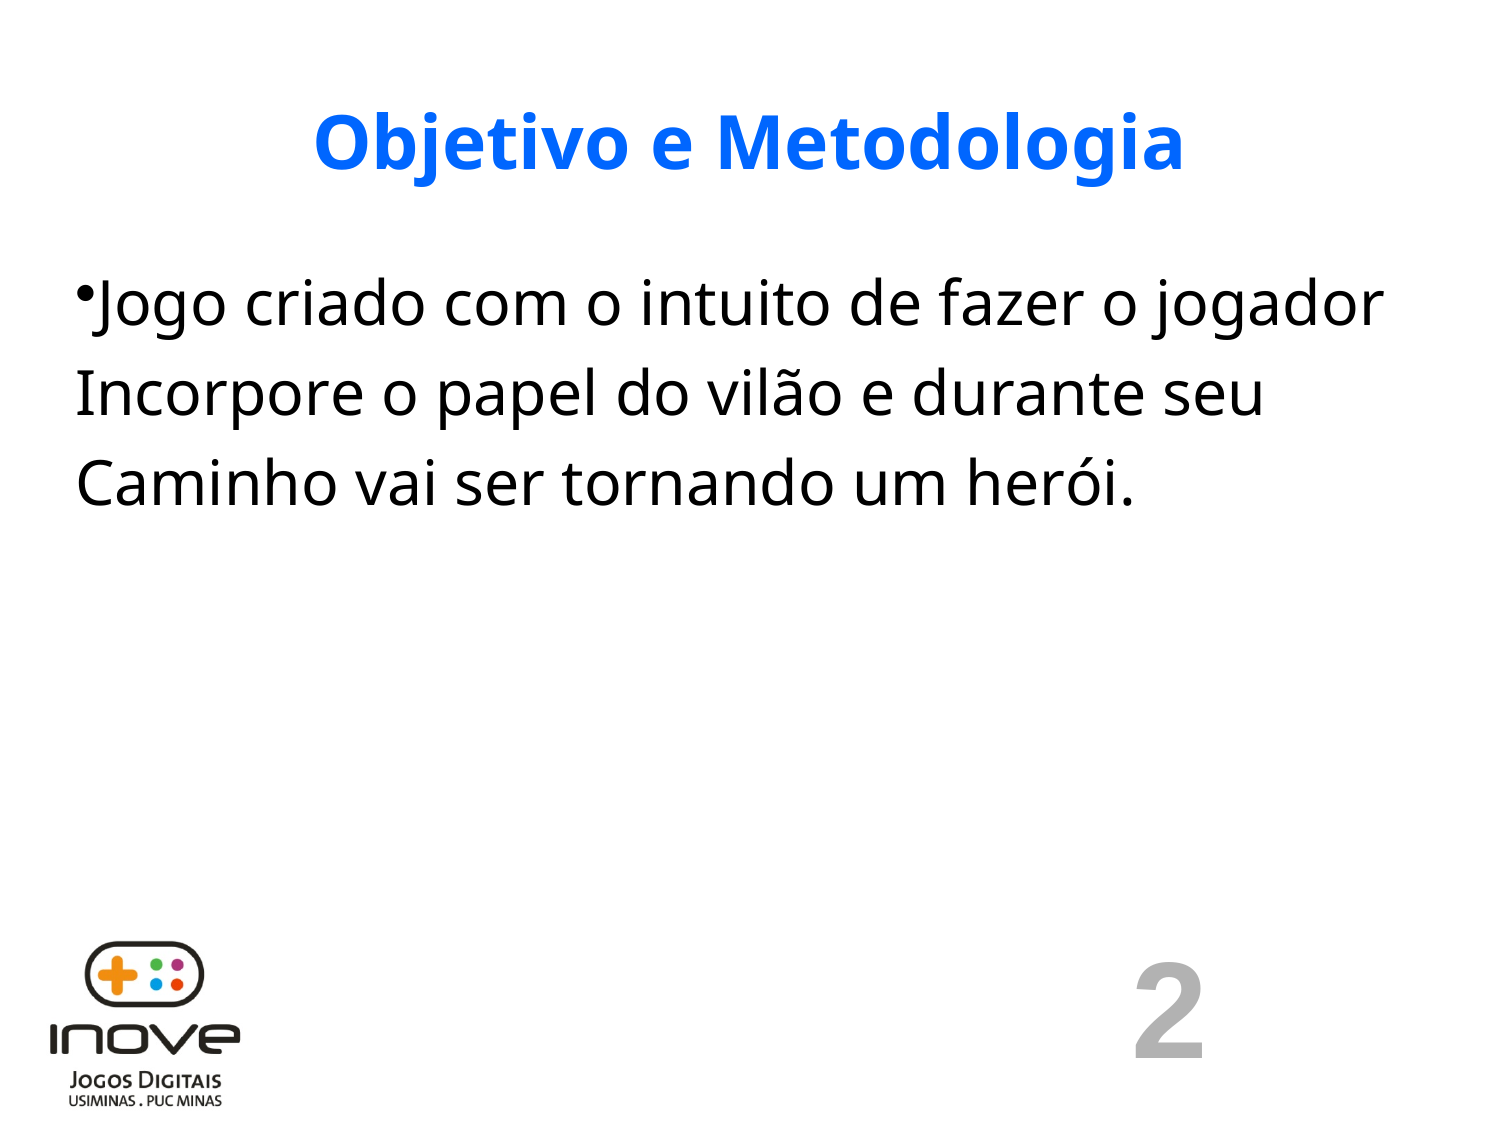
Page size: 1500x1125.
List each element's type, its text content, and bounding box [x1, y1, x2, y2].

title Objetivo e Metodologia [75, 41, 1426, 237]
list Jogo criado com o intuito de fazer o jogador Incorpore o papel do vilão e durante seu Caminho vai ser tornando um herói. [75, 262, 1426, 1006]
